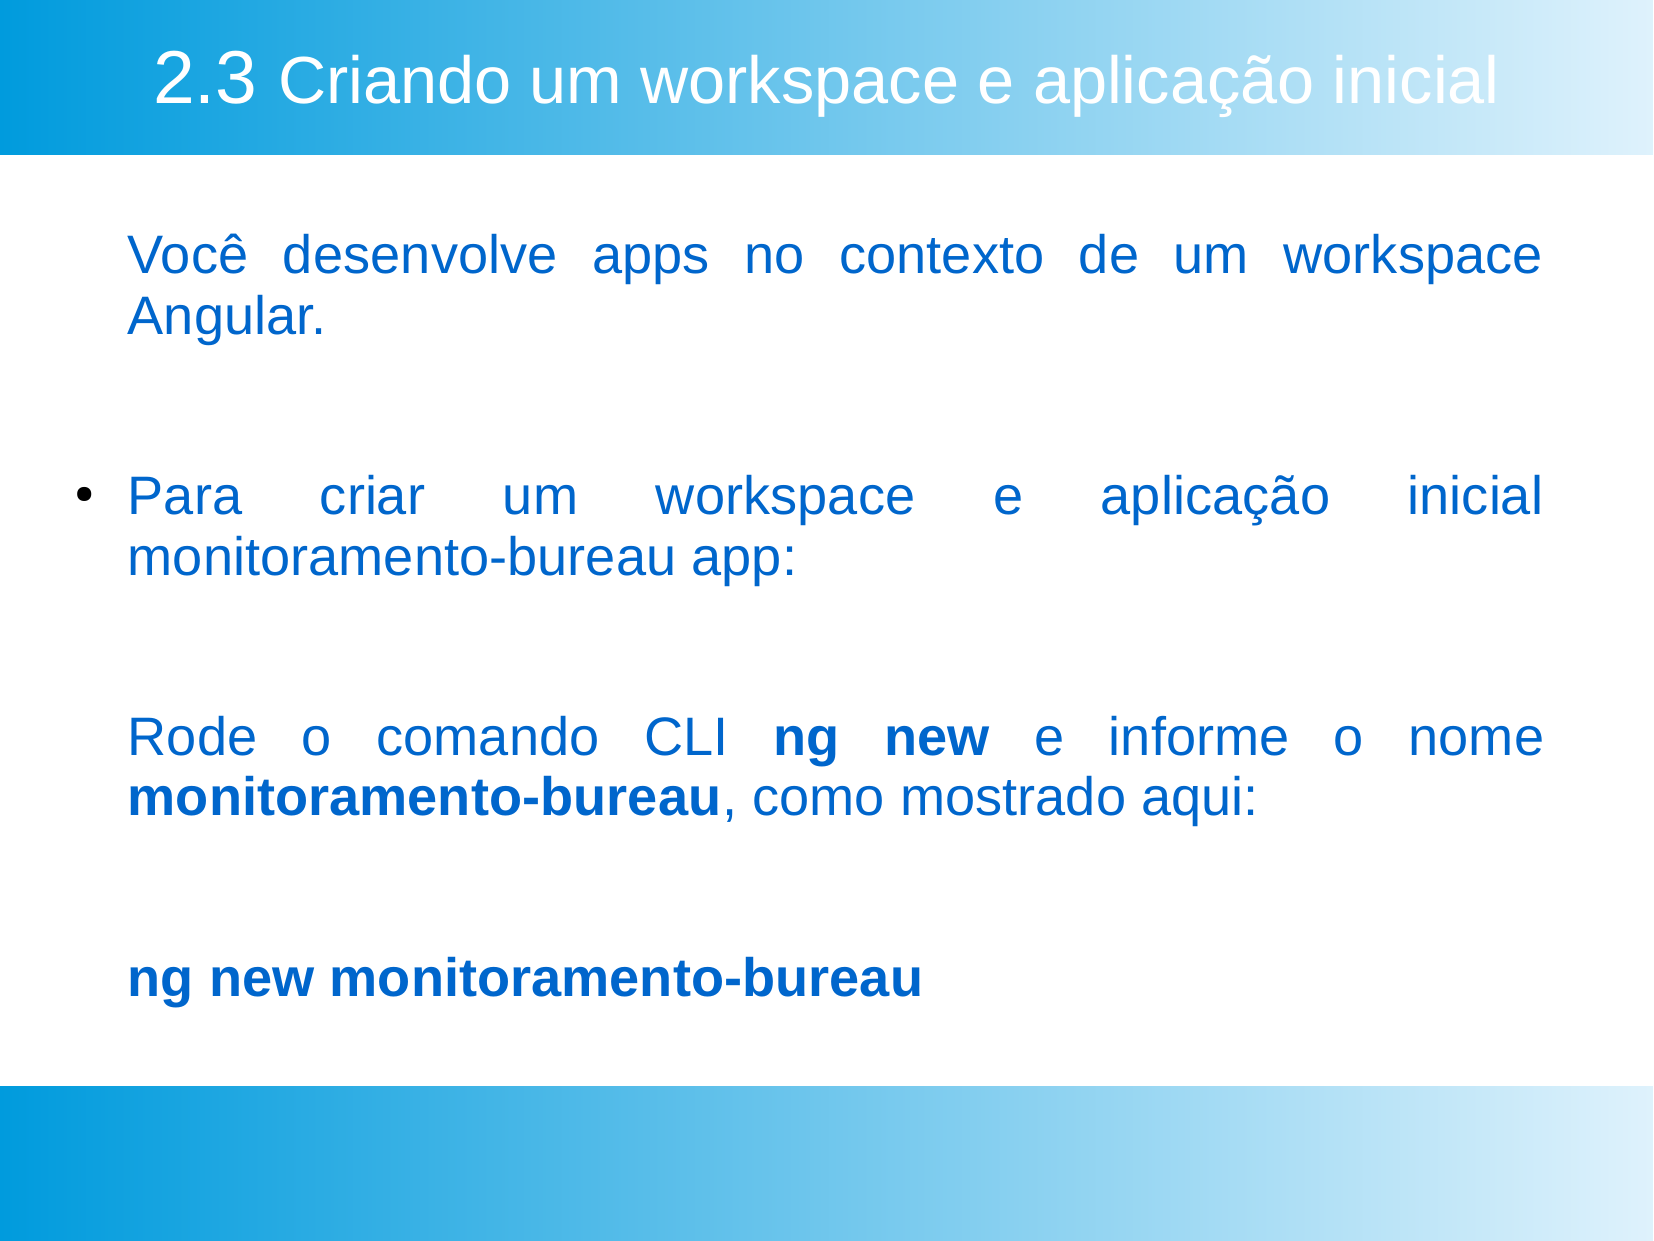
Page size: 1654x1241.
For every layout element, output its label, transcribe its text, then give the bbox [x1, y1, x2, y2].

list Você desenvolve apps no contexto de um workspace Angular. Para criar um workspace e aplicação inicial monitoramento-bureau app: Rode o comando CLI ng new e informe o nome monitoramento-bureau, como mostrado aqui: ng new monitoramento-bureau [56, 225, 1546, 945]
title 2.3 Criando um workspace e aplicação inicial [82, 25, 1571, 131]
